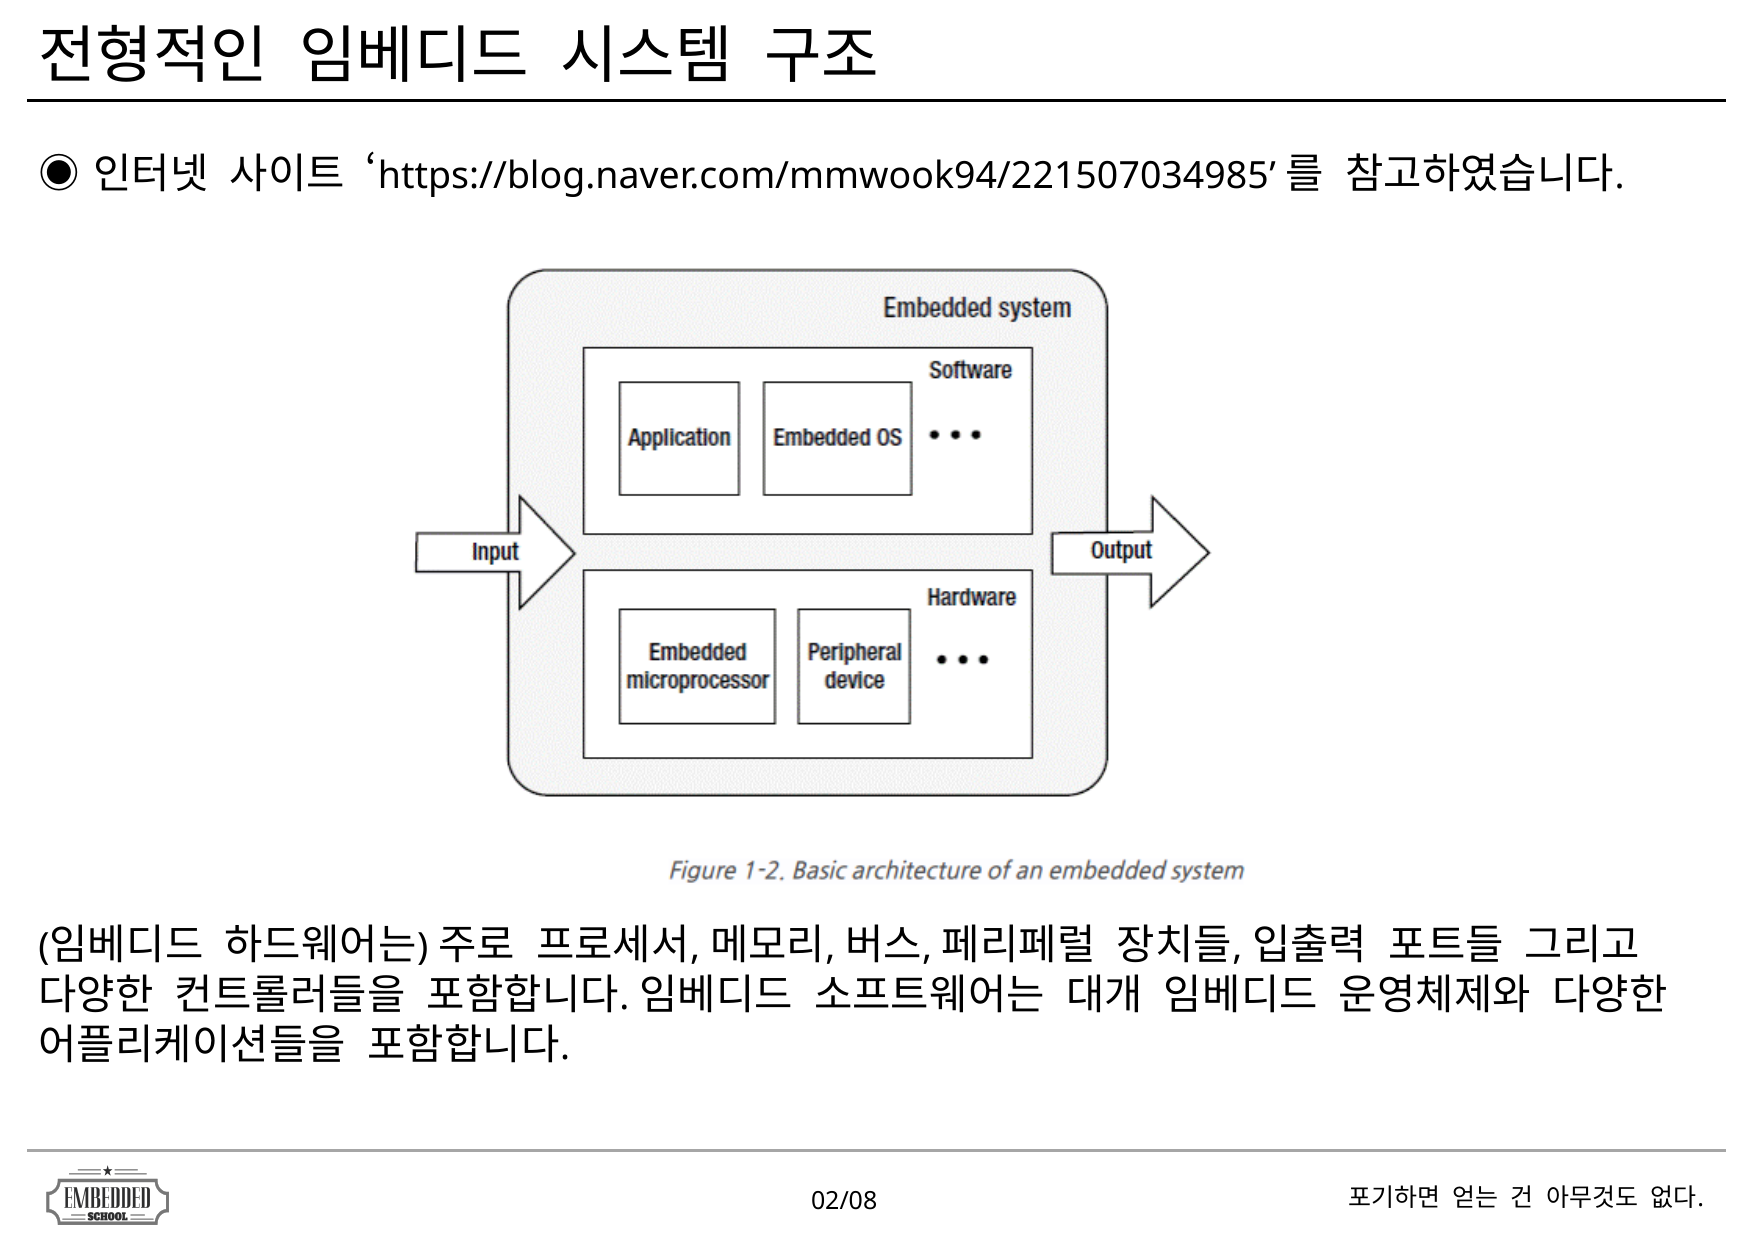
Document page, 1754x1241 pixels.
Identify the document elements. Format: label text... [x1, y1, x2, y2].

text_box ◉ 인터넷 사이트 ‘https://blog.naver.com/mmwook94/221507034985’ 를 참고하였습니다. (임베디드 하드웨어는) 주로 프로세서, 메모리, 버스, 페리페럴 장치들, 입출력 포트들 그리고 다양한 컨트롤러들을 포함합니다. 임베디드 소프트웨어는 대개 임베디드 운영체제와 다양한 어플리케이션들을 포함합니다. [23, 139, 1725, 1076]
picture [389, 247, 1265, 897]
text_box 전형적인 임베디드 시스템 구조 [23, 7, 1725, 98]
picture [27, 1164, 188, 1231]
text_box 02/08 [765, 1177, 923, 1223]
